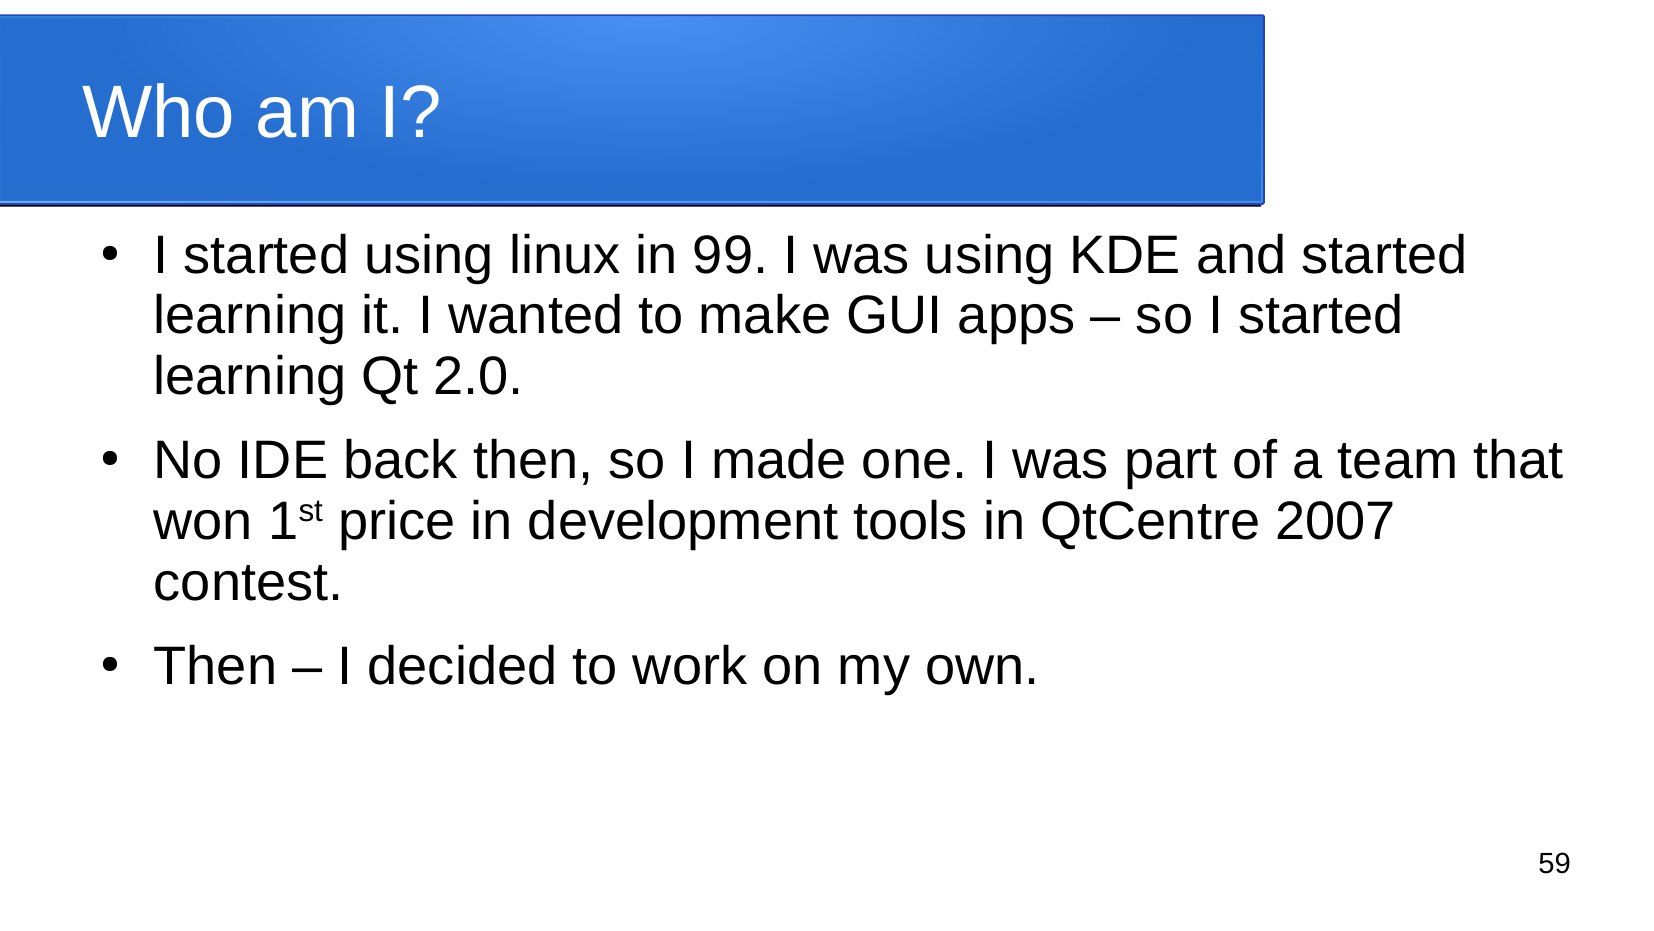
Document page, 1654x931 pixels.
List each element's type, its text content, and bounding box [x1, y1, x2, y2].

list I started using linux in 99. I was using KDE and started learning it. I wanted to make GUI apps – so I started learning Qt 2.0. No IDE back then, so I made one. I was part of a team that won 1st price in development tools in QtCentre 2007 contest. Then – I decided to work on my own. [82, 224, 1571, 764]
title Who am I? [82, 35, 1235, 189]
